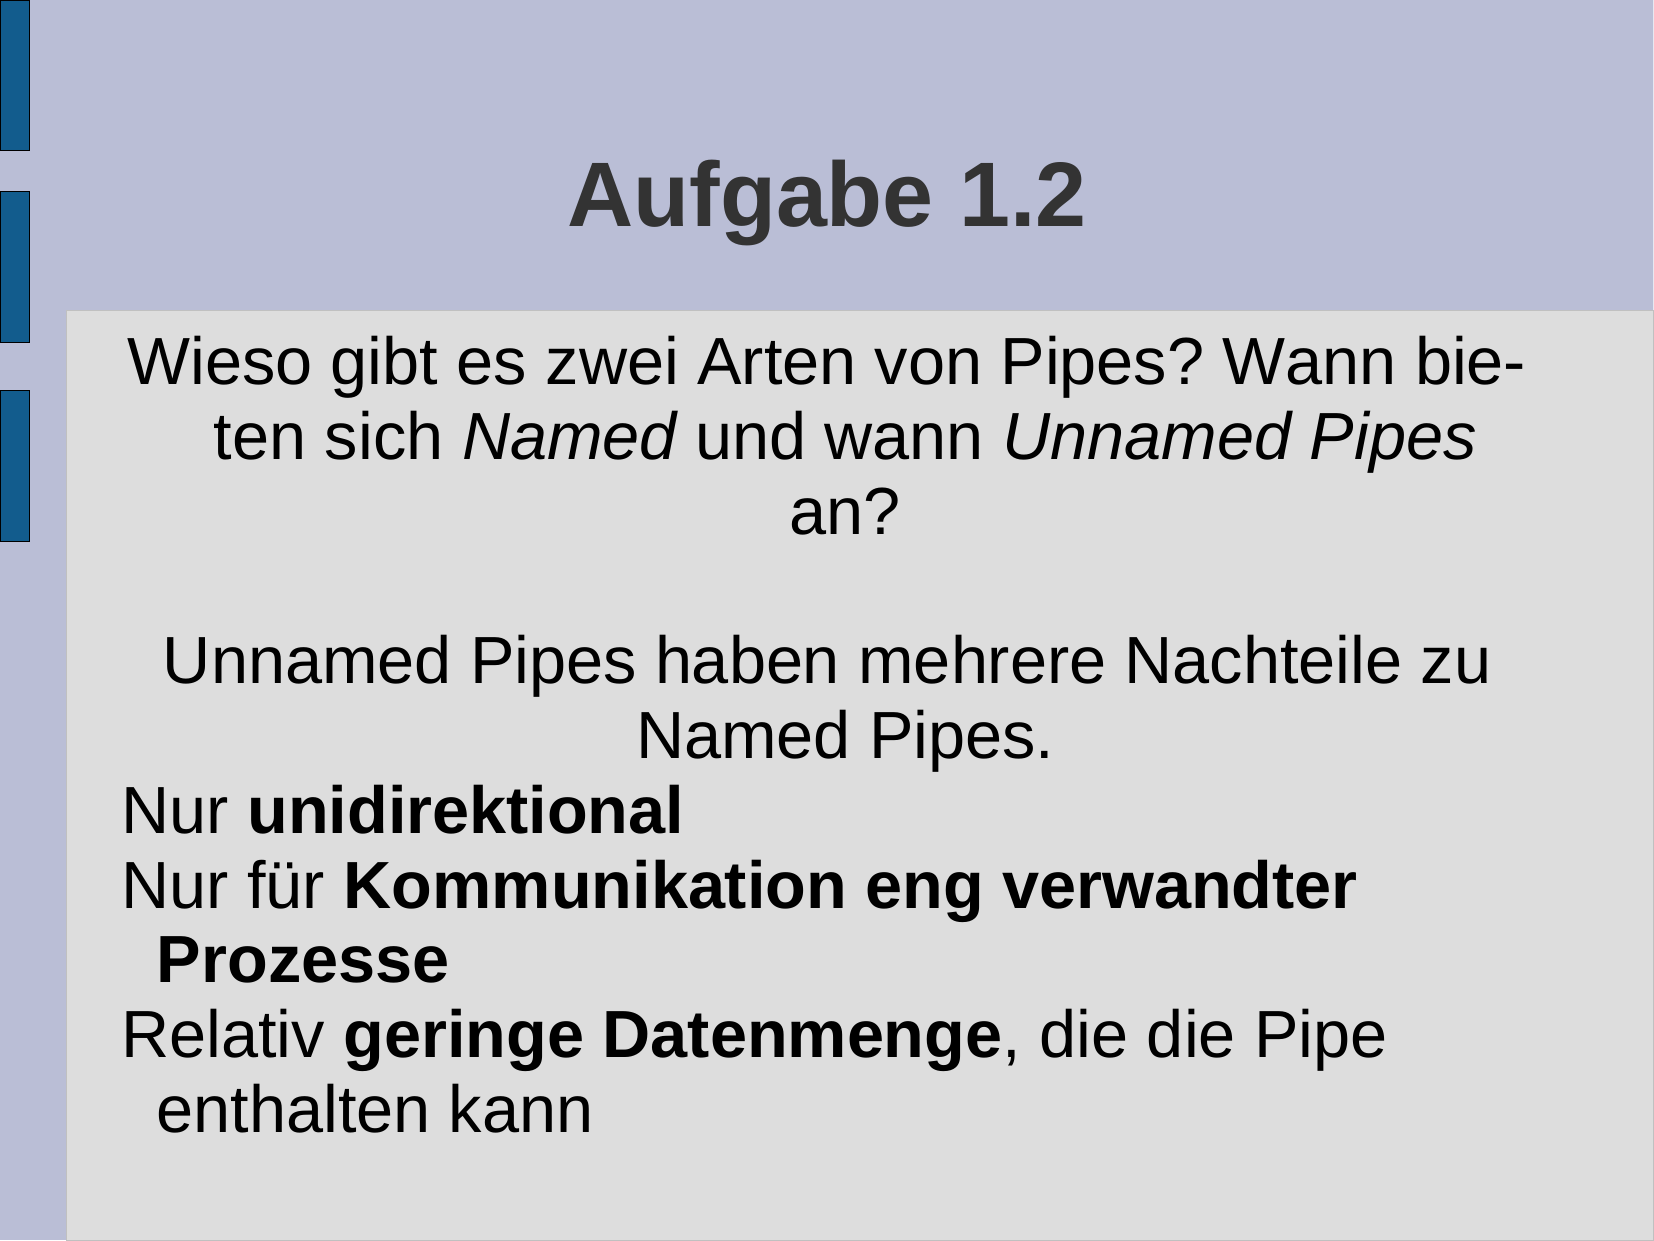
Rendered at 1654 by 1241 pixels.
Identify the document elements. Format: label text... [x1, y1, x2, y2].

title Aufgabe 1.2 [121, 98, 1534, 291]
subtitle Wieso gibt es zwei Arten von Pipes? Wann bie-ten sich Named und wann Unnamed Pipes an? Unnamed Pipes haben mehrere Nachteile zu Named Pipes. Nur unidirektional Nur für Kommunikation eng verwandter Prozesse Relativ geringe Datenmenge, die die Pipe enthalten kann [121, 324, 1534, 1147]
